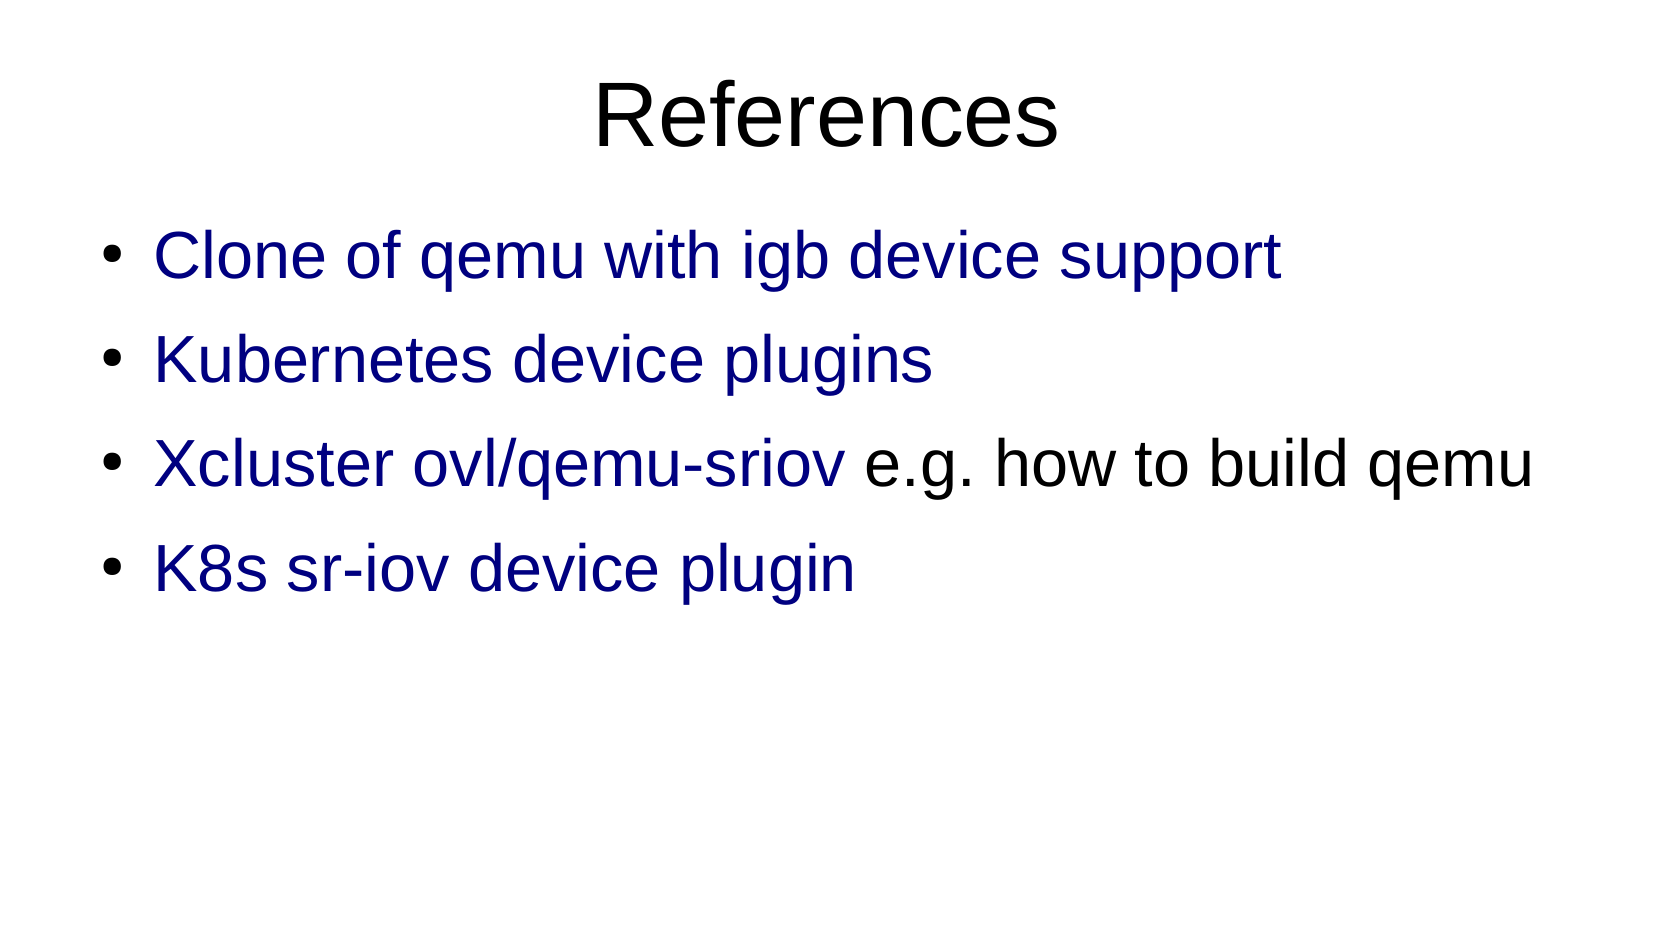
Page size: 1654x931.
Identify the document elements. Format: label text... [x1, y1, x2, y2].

title References [82, 37, 1571, 193]
list Clone of qemu with igb device support Kubernetes device plugins Xcluster ovl/qemu-sriov e.g. how to build qemu K8s sr-iov device plugin [82, 217, 1571, 758]
